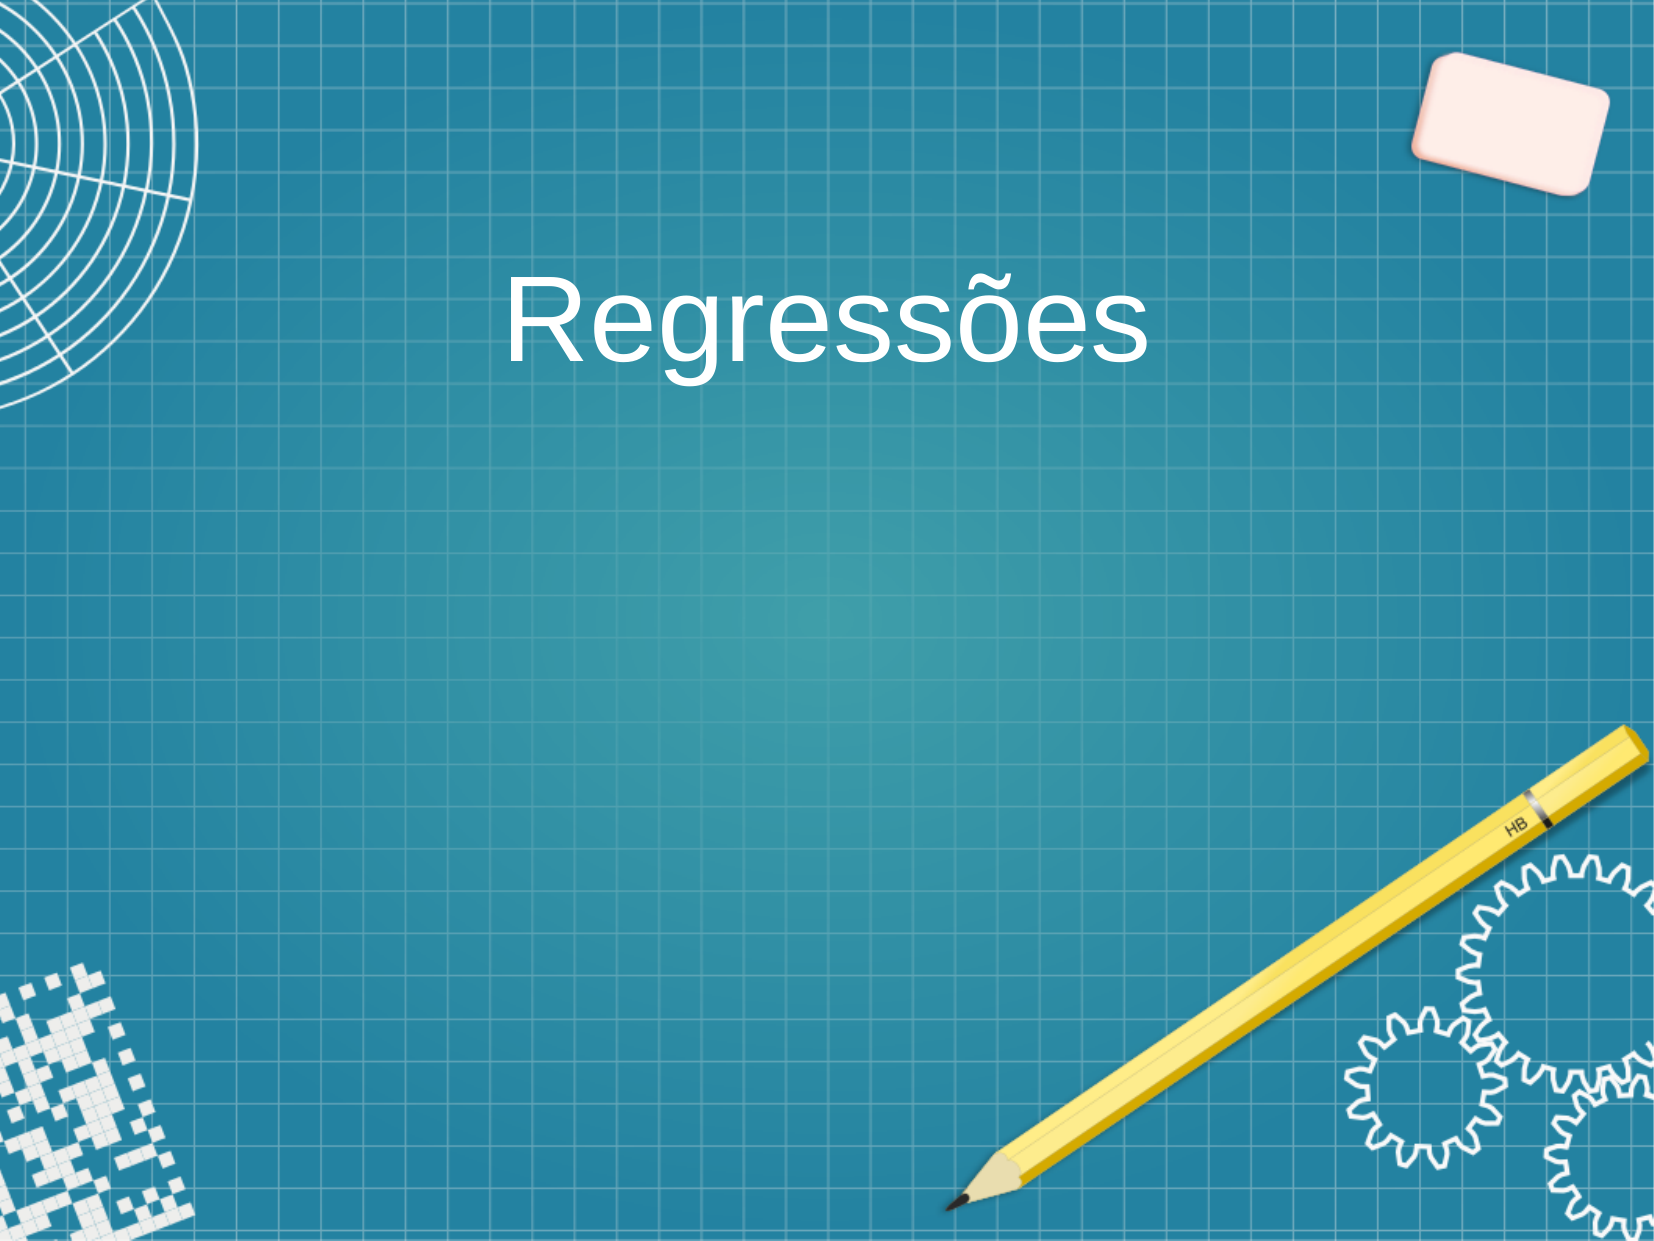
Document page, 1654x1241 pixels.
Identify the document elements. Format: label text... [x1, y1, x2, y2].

title Regressões [82, 177, 1571, 461]
picture [0, 0, 1654, 1241]
